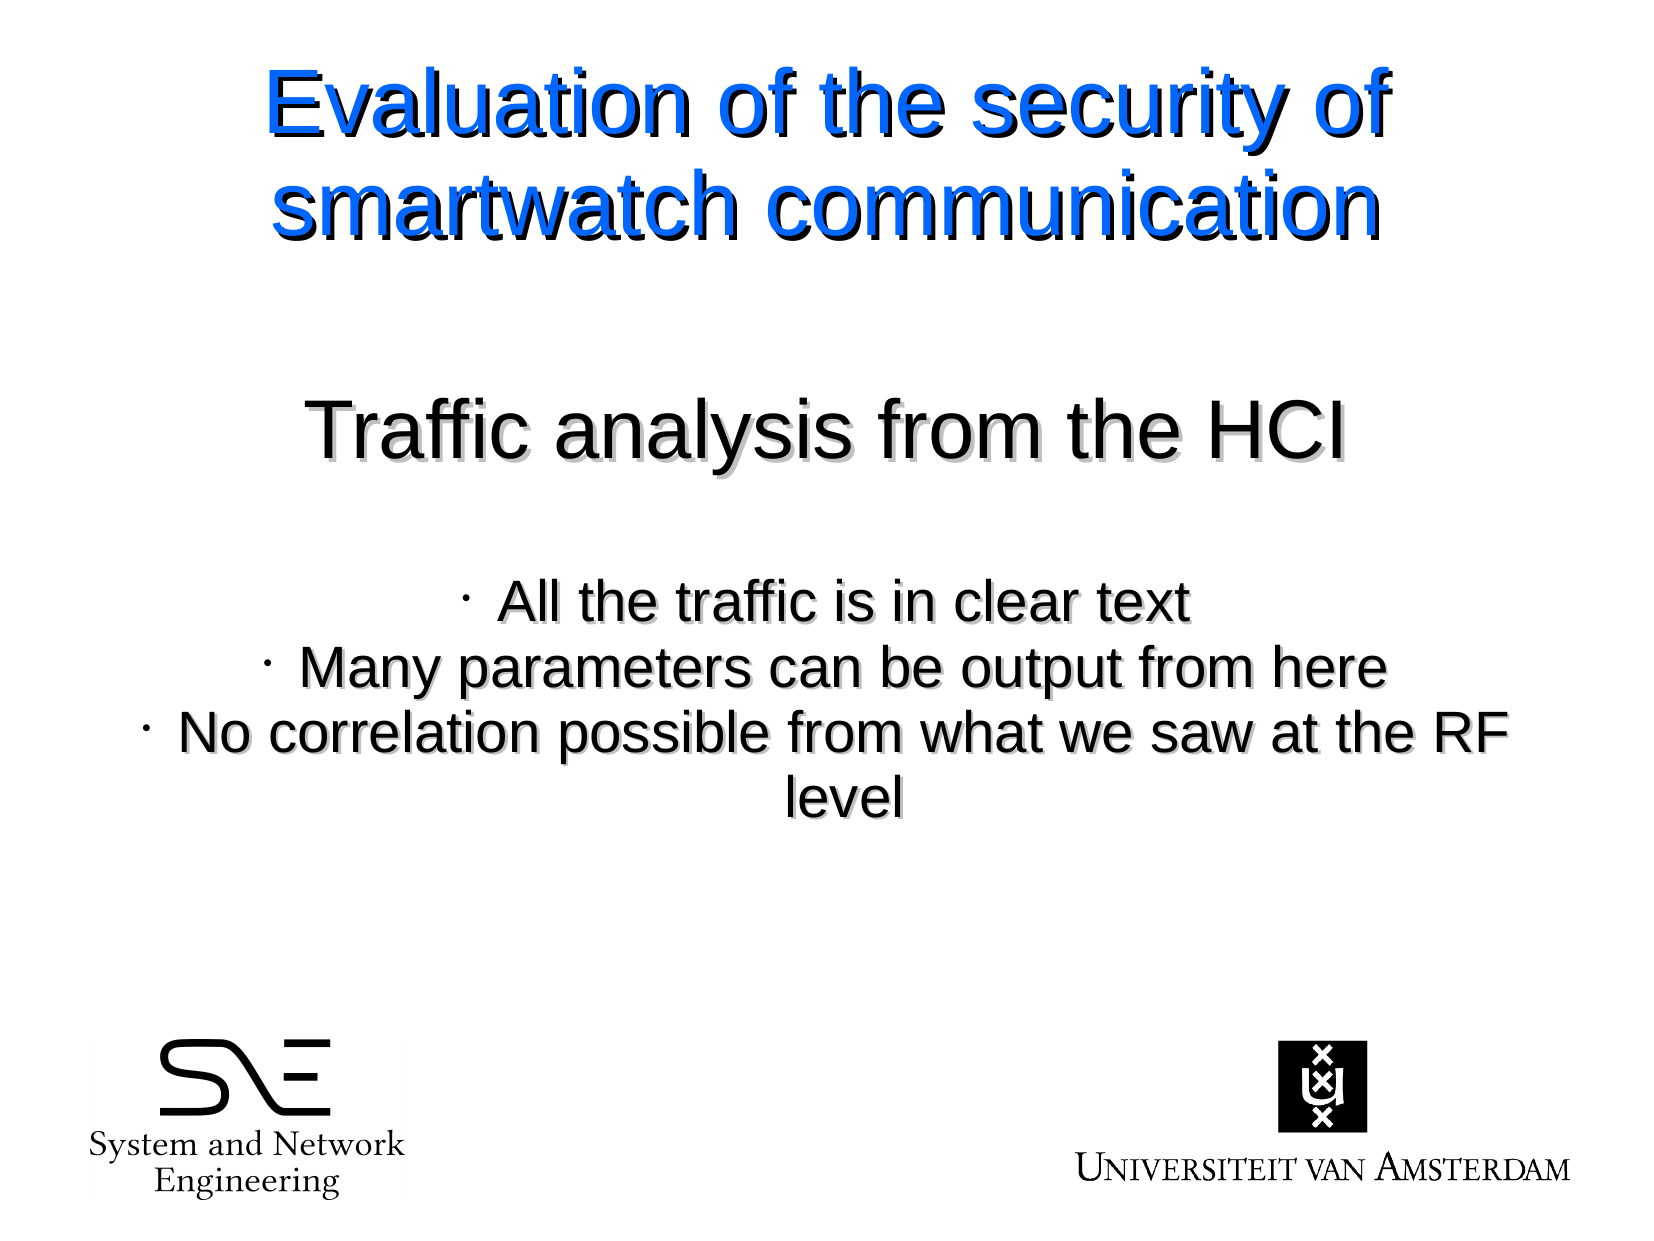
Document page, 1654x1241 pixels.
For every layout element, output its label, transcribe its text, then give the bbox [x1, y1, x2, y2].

picture [1068, 1034, 1576, 1187]
picture [90, 1039, 405, 1201]
title Evaluation of the security of smartwatch communication [82, 49, 1571, 257]
subtitle Traffic analysis from the HCI All the traffic is in clear text Many parameters can be output from here No correlation possible from what we saw at the RF level [82, 290, 1571, 1214]
